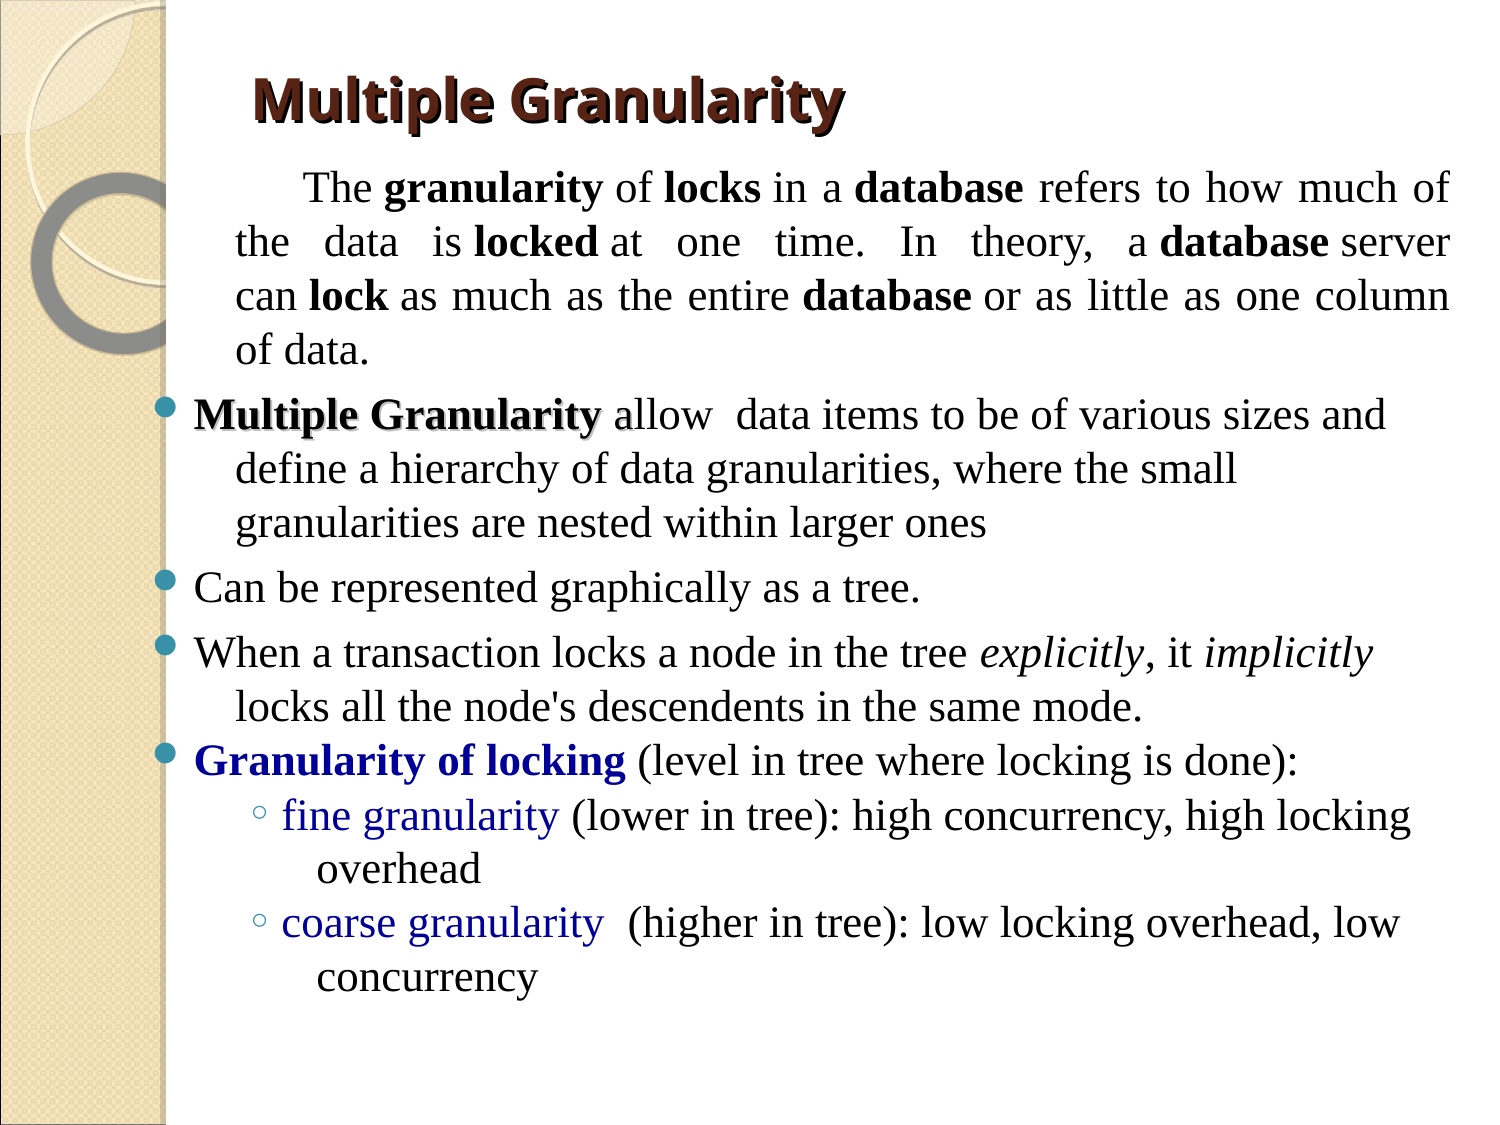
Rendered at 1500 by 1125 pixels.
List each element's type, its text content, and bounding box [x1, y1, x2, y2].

list The granularity of locks in a database refers to how much of the data is locked at one time. In theory, a database server can lock as much as the entire database or as little as one column of data. Multiple Granularity allow data items to be of various sizes and define a hierarchy of data granularities, where the small granularities are nested within larger ones Can be represented graphically as a tree. When a transaction locks a node in the tree explicitly, it implicitly locks all the node's descendents in the same mode. Granularity of locking (level in tree where locking is done): fine granularity (lower in tree): high concurrency, high locking overhead coarse granularity (higher in tree): low locking overhead, low concurrency [112, 149, 1466, 1013]
title Multiple Granularity [235, 45, 1466, 149]
